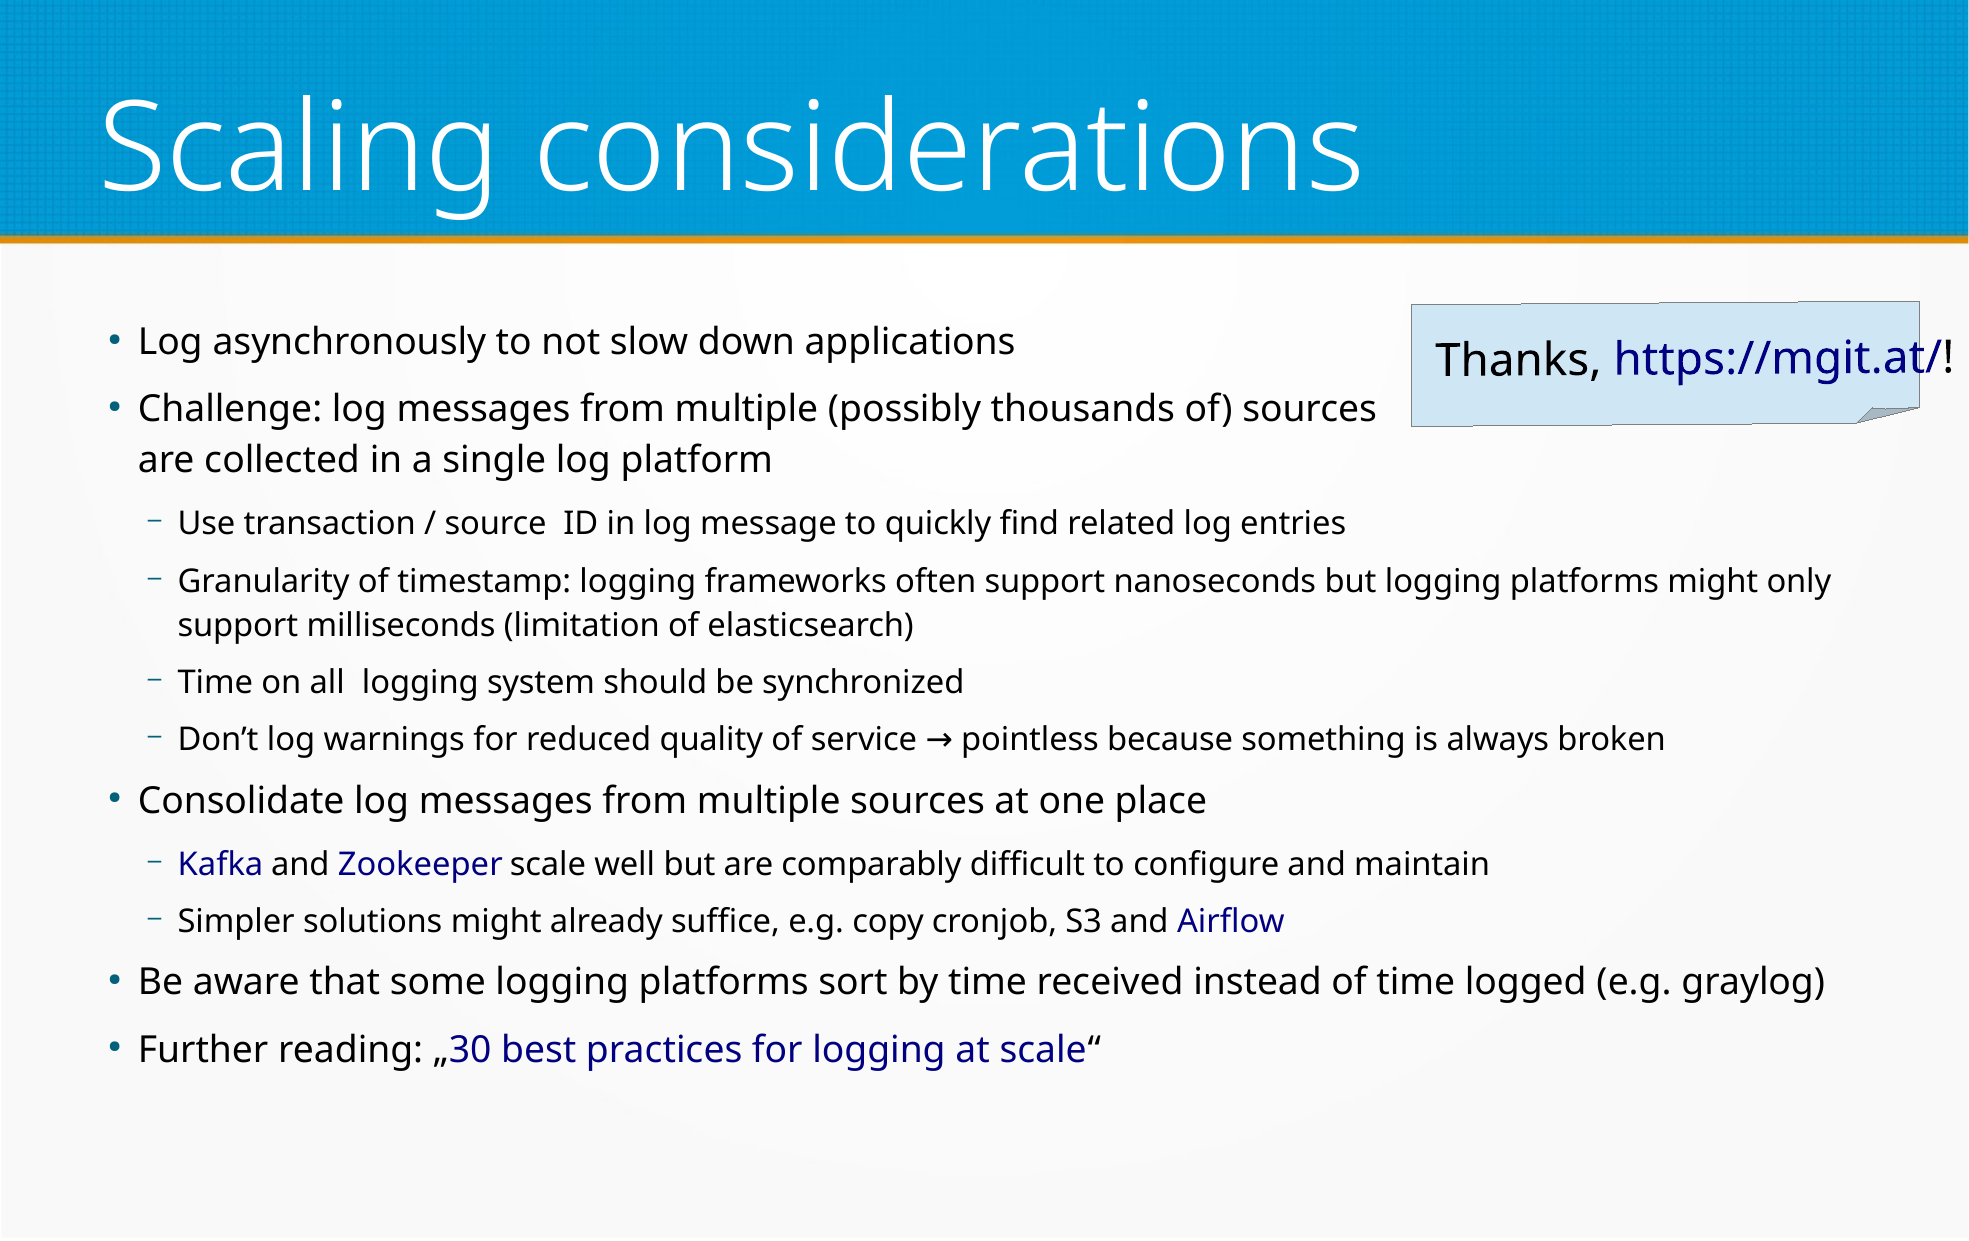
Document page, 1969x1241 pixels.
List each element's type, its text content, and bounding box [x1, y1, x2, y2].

picture [0, 233, 1969, 1241]
title Scaling considerations [98, 19, 1870, 227]
text_box Thanks, https://mgit.at/! [1411, 301, 1920, 427]
list Log asynchronously to not slow down applications Challenge: log messages from multiple (possibly thousands of) sources are collected in a single log platform Use transaction / source ID in log message to quickly find related log entries Granularity of timestamp: logging frameworks often support nanoseconds but logging platforms might only support milliseconds (limitation of elasticsearch) Time on all logging system should be synchronized Don’t log warnings for reduced quality of service → pointless because something is always broken Consolidate log messages from multiple sources at one place Kafka and Zookeeper scale well but are comparably difficult to configure and maintain Simpler solutions might already suffice, e.g. copy cronjob, S3 and Airflow Be aware that some logging platforms sort by time received instead of time logged (e.g. graylog) Further reading: „30 best practices for logging at scale“ [98, 315, 1861, 1081]
